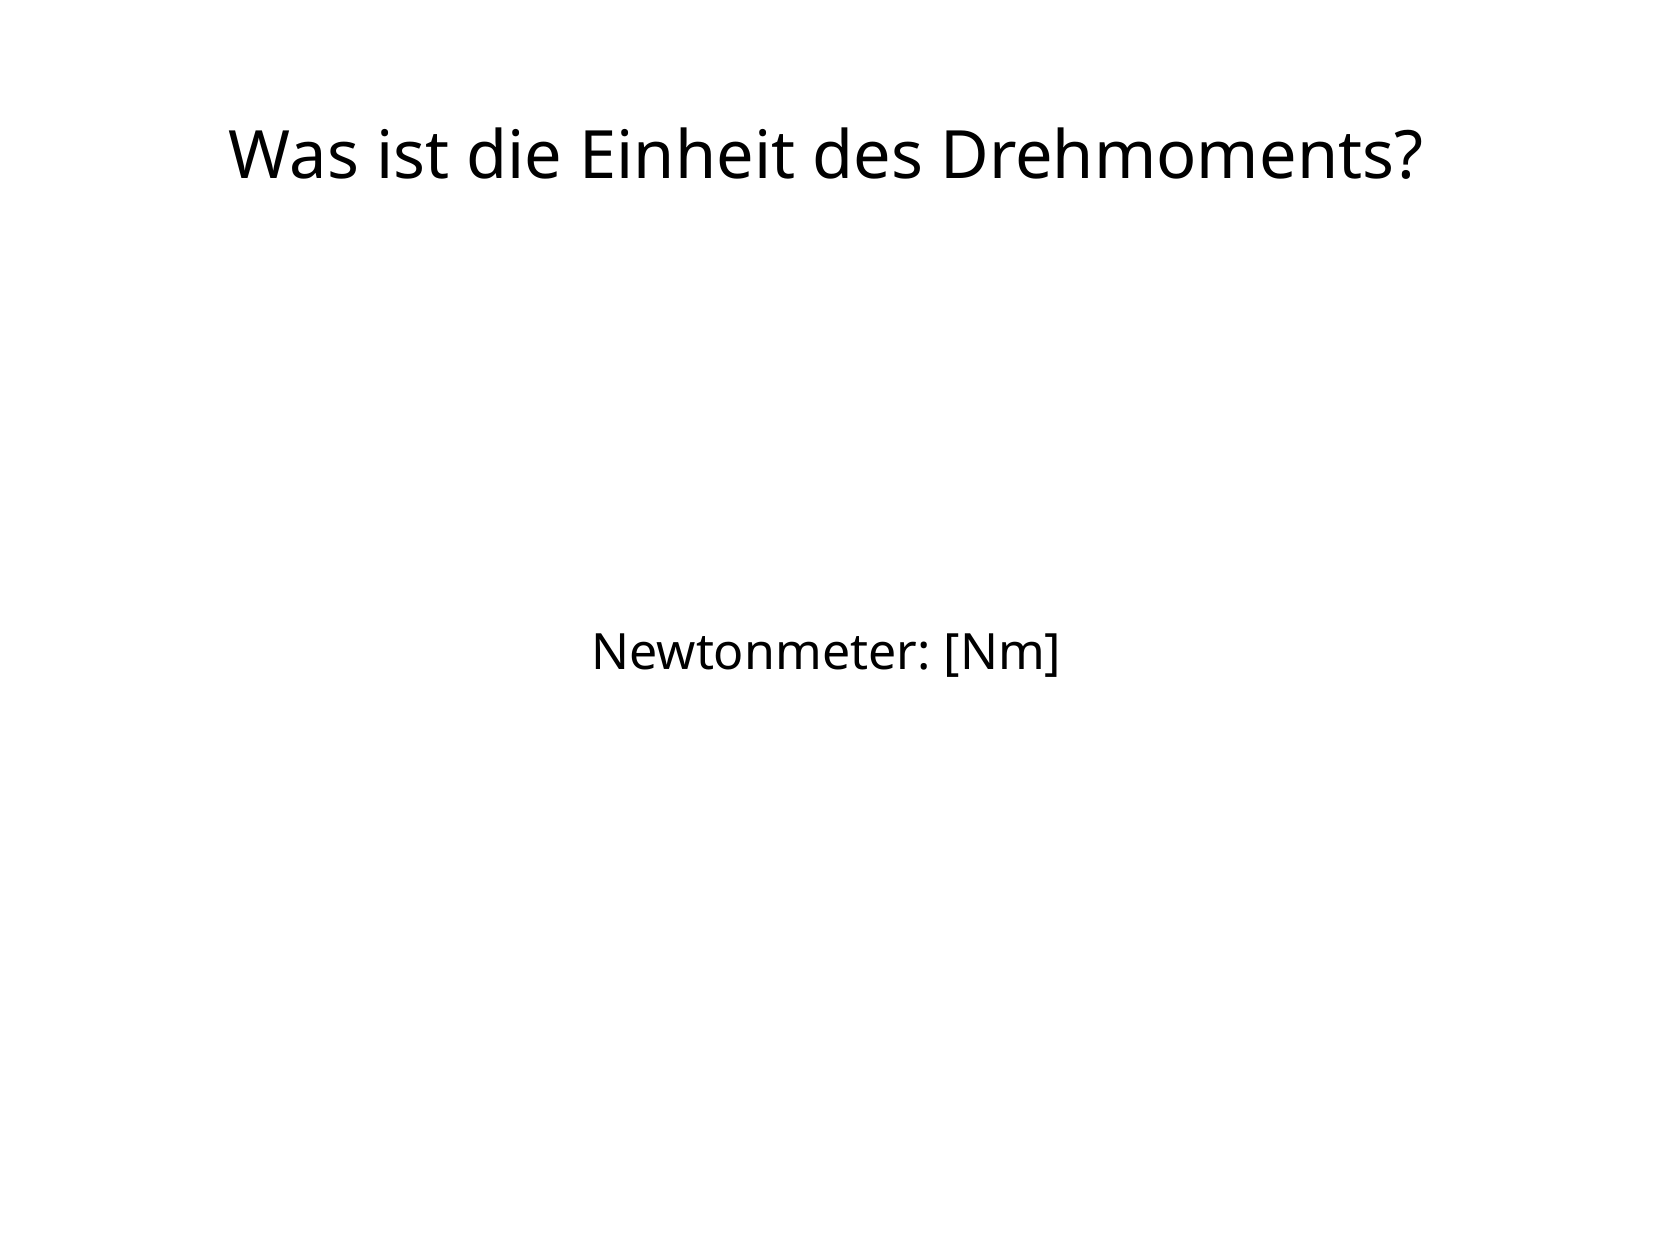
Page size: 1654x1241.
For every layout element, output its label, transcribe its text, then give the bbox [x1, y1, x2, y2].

title Was ist die Einheit des Drehmoments? [82, 49, 1571, 257]
subtitle Newtonmeter: [Nm] [82, 290, 1571, 1010]
